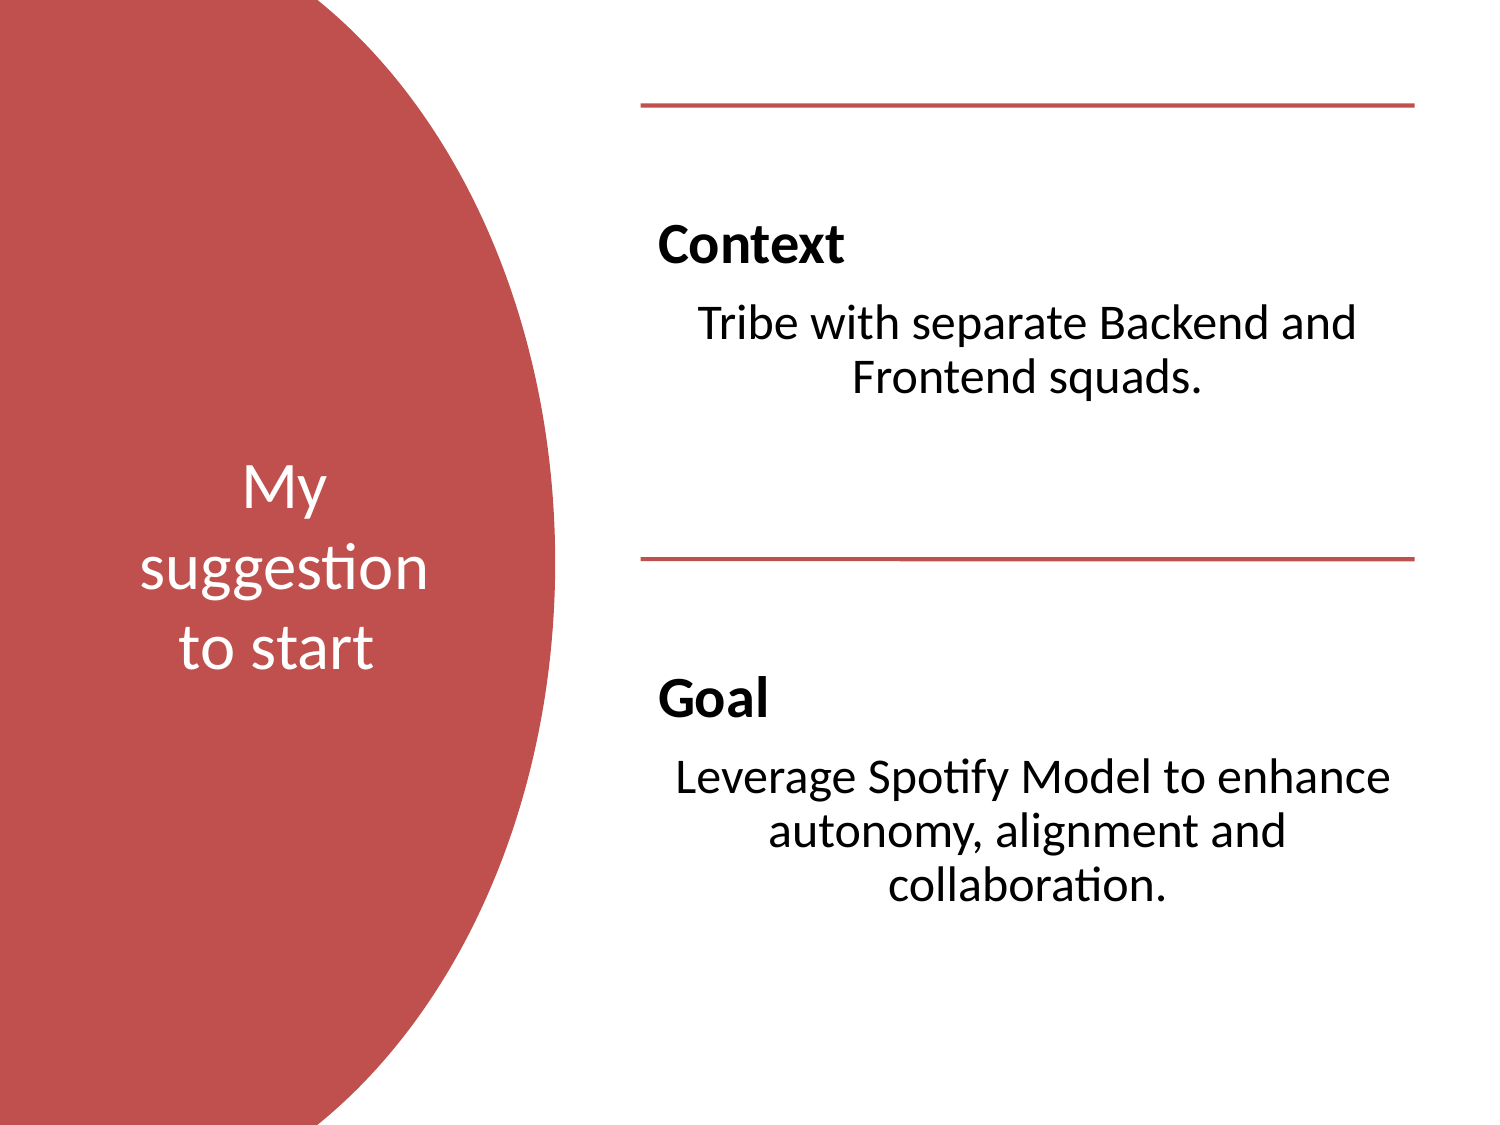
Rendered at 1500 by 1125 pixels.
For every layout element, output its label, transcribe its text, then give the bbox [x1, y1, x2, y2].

text_box [467, 187, 556, 938]
title My suggestion to start [103, 105, 467, 1020]
text_box [0, 0, 417, 1125]
text_box Context Tribe with separate Backend and Frontend squads. [640, 105, 1415, 557]
text_box Goal Leverage Spotify Model to enhance autonomy, alignment and collaboration. [640, 559, 1415, 1013]
